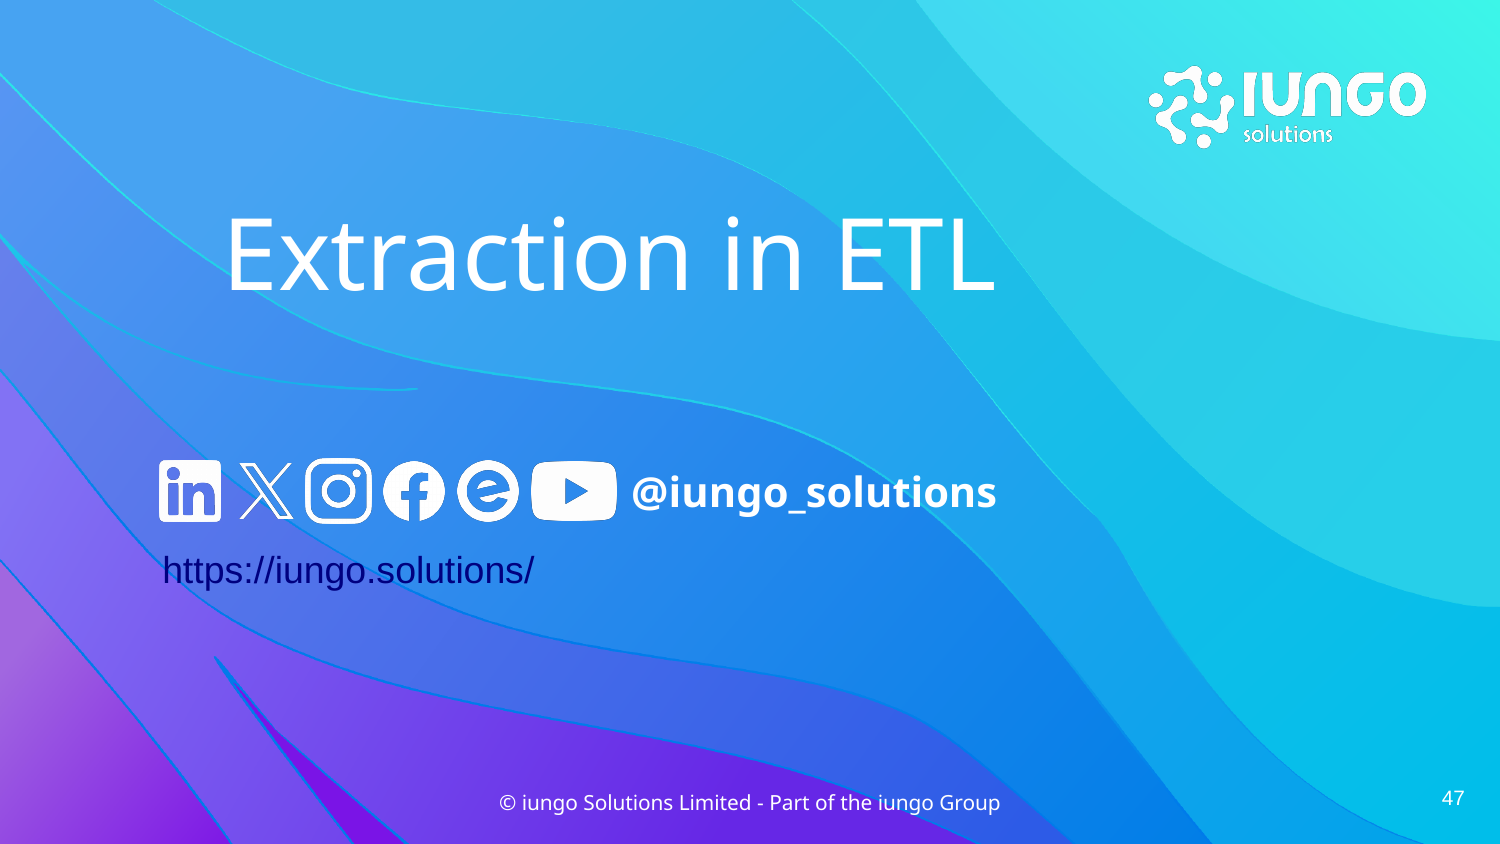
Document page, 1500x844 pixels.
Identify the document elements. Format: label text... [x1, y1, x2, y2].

slide_number <number> [1389, 764, 1480, 830]
title Extraction in ETL [207, 108, 1417, 446]
picture [0, 0, 1500, 844]
